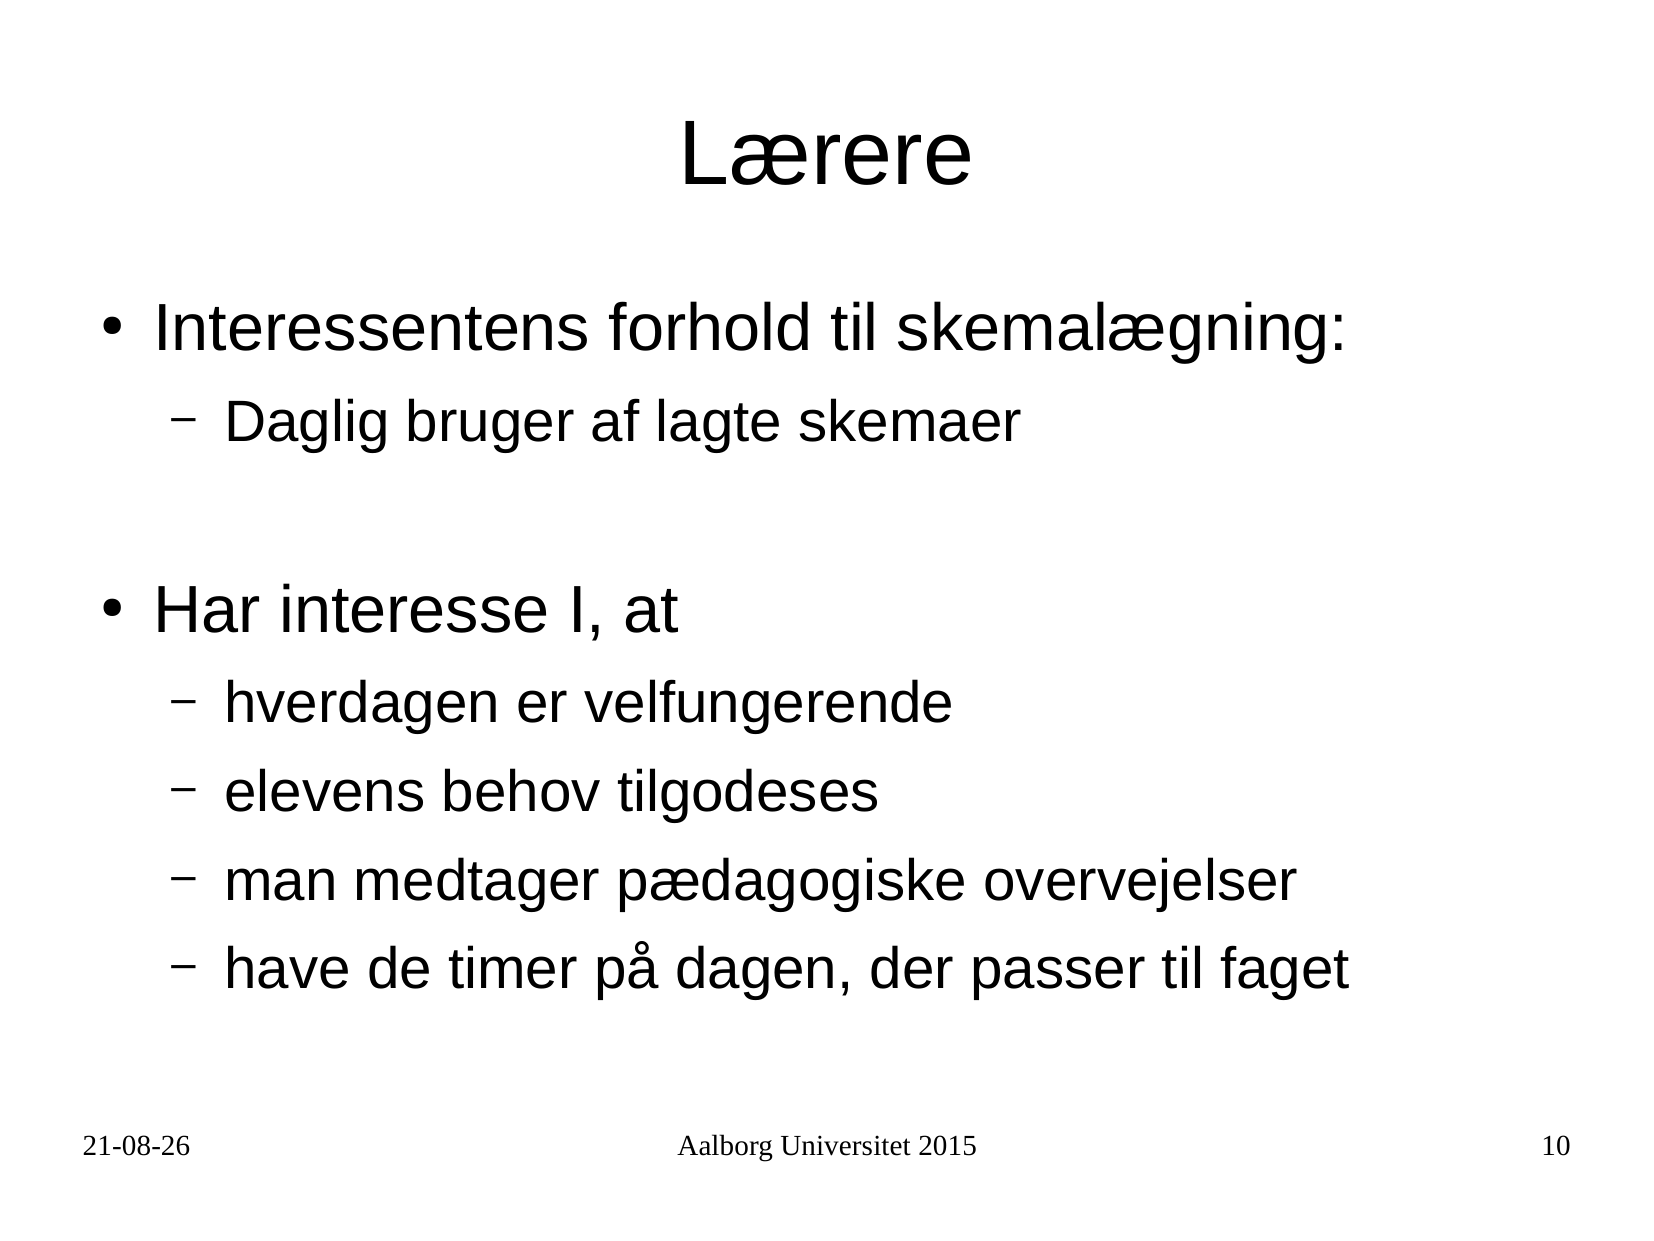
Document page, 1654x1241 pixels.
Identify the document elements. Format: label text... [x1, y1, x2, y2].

title Lærere [82, 49, 1571, 257]
list Interessentens forhold til skemalægning: Daglig bruger af lagte skemaer Har interesse I, at hverdagen er velfungerende elevens behov tilgodeses man medtager pædagogiske overvejelser have de timer på dagen, der passer til faget [82, 290, 1571, 1010]
